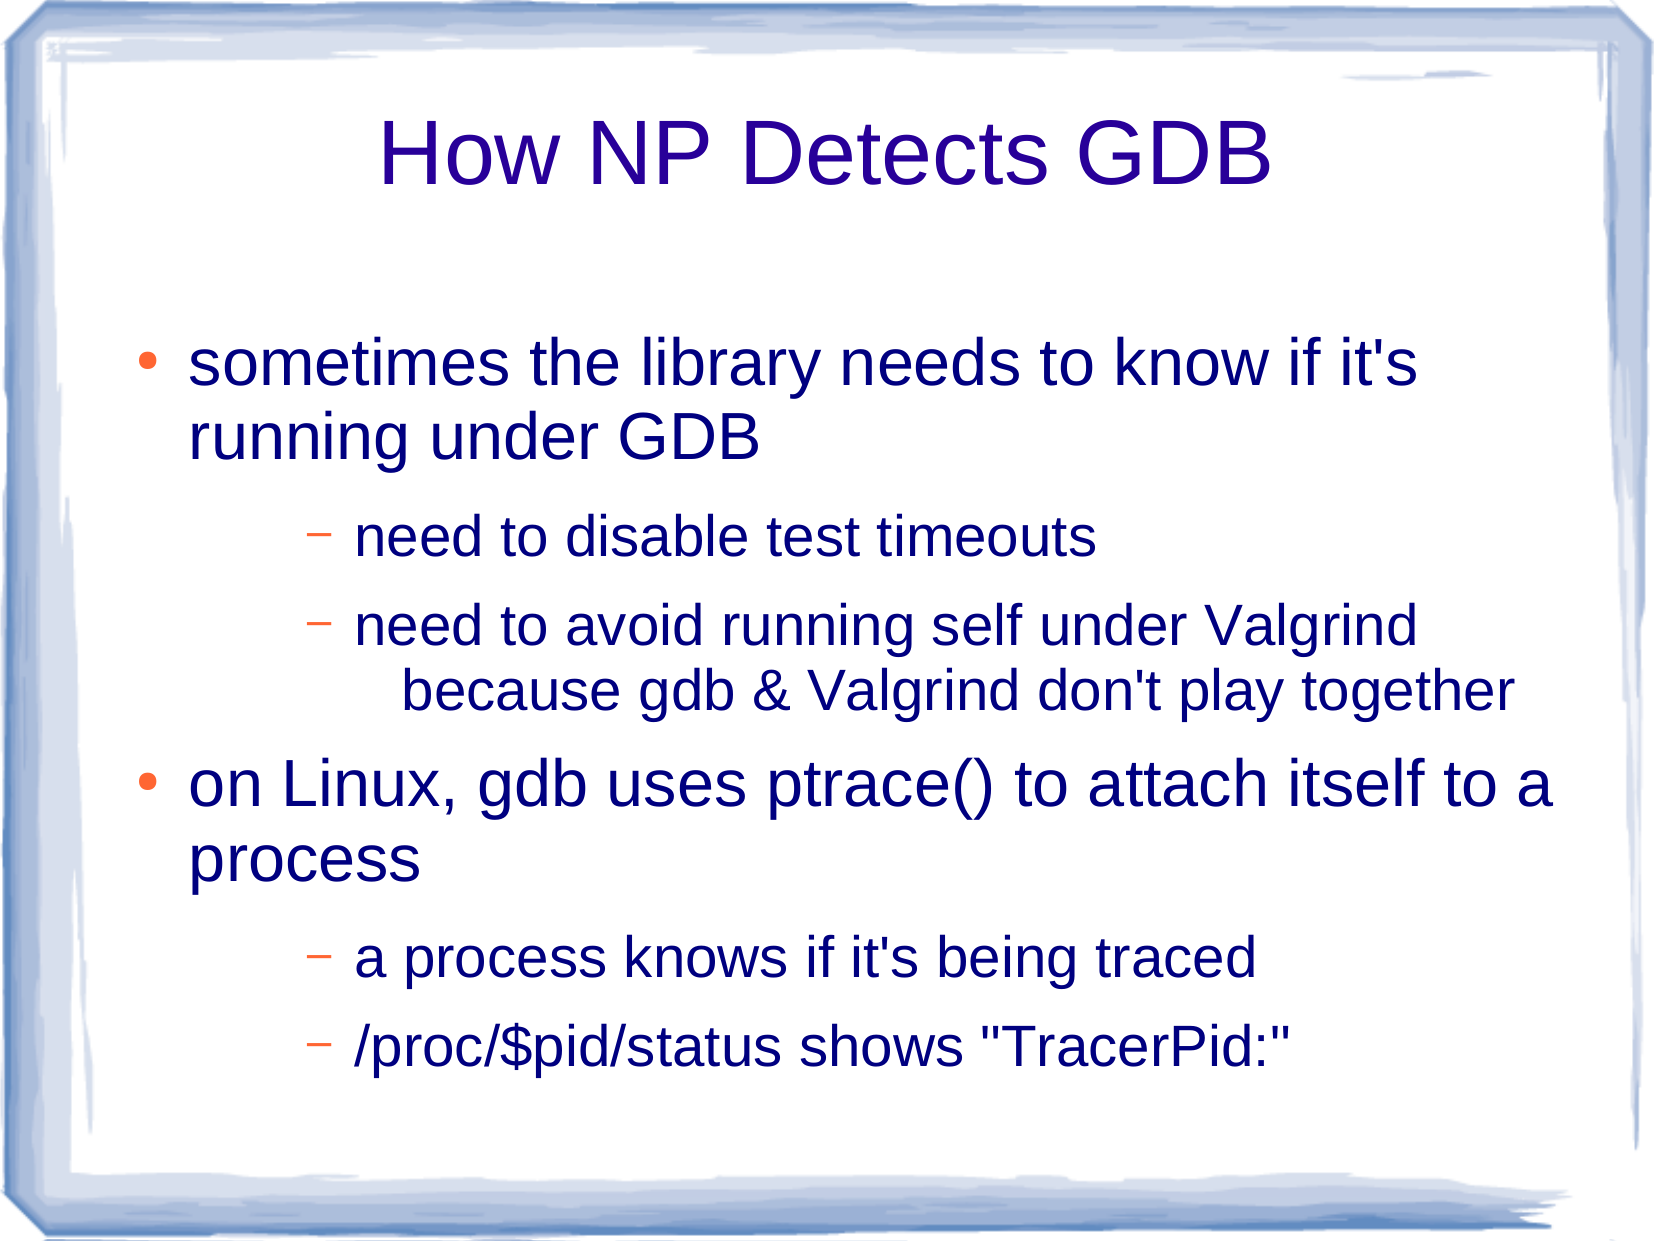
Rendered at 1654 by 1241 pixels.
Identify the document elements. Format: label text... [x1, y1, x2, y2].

list sometimes the library needs to know if it's running under GDB need to disable test timeouts need to avoid running self under Valgrind because gdb & Valgrind don't play together on Linux, gdb uses ptrace() to attach itself to a process a process knows if it's being traced /proc/$pid/status shows "TracerPid:" [118, 324, 1571, 1129]
picture [0, 0, 1654, 1241]
title How NP Detects GDB [82, 56, 1571, 250]
